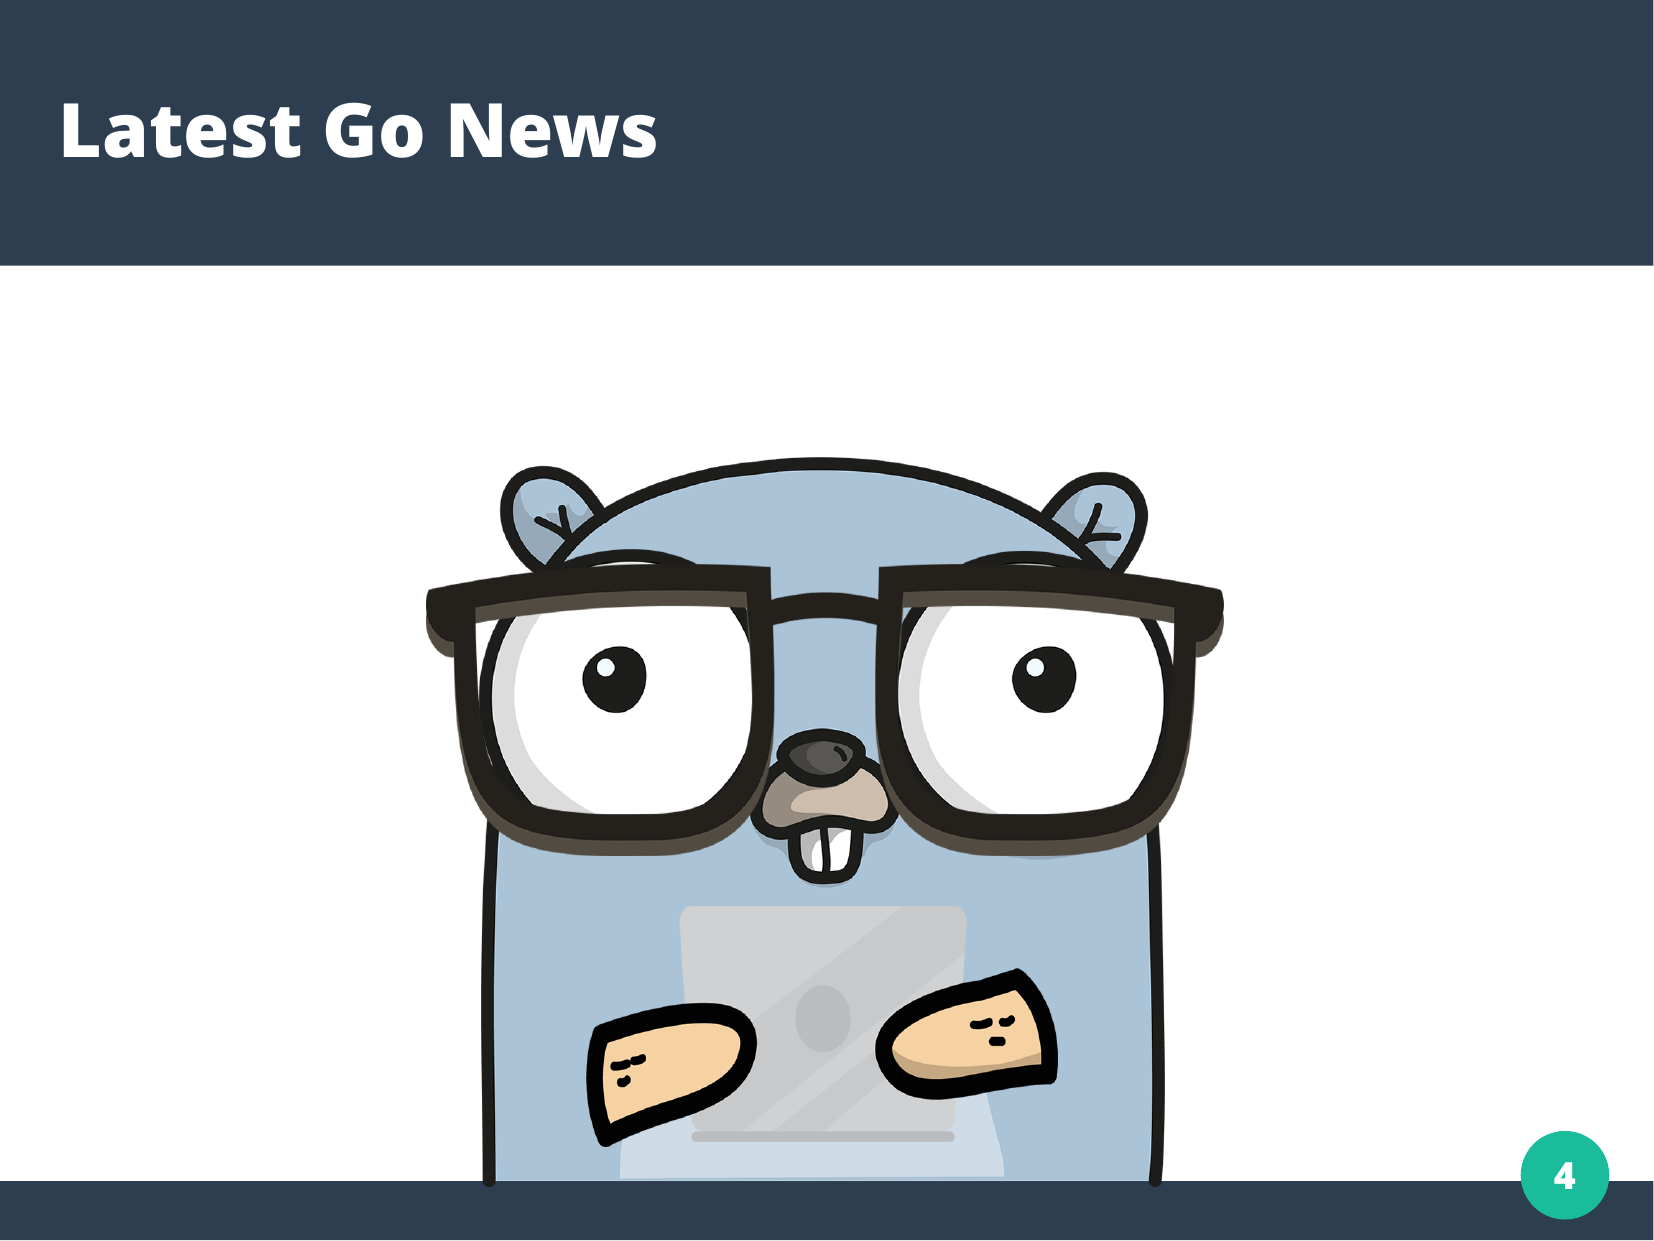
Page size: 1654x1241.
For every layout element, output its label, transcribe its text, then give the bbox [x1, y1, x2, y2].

title Latest Go News [59, 49, 1595, 207]
picture [360, 187, 1294, 1188]
